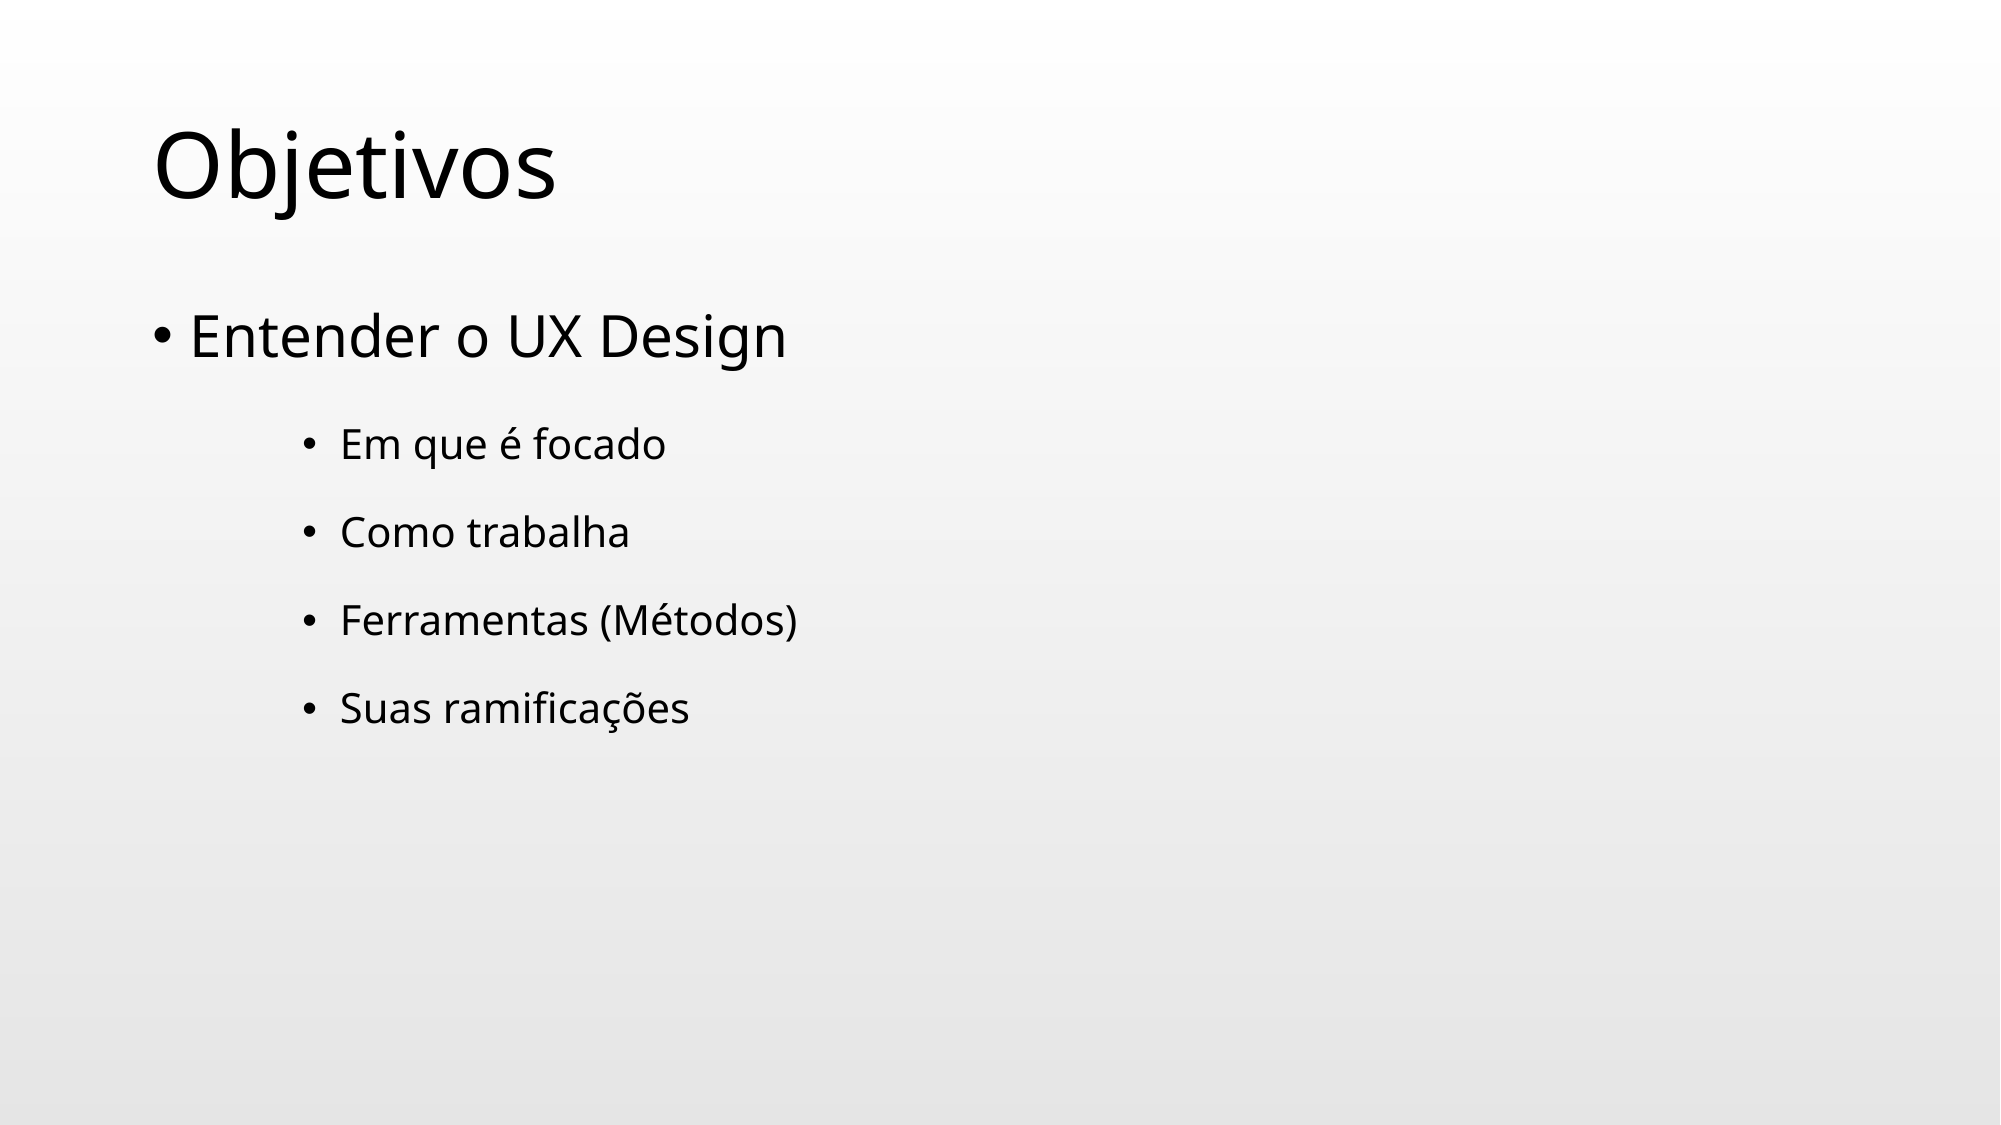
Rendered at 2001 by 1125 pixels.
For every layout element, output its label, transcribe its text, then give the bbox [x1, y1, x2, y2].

title Objetivos [137, 59, 1863, 278]
list Entender o UX Design Em que é focado Como trabalha Ferramentas (Métodos) Suas ramificações [137, 299, 1863, 1014]
